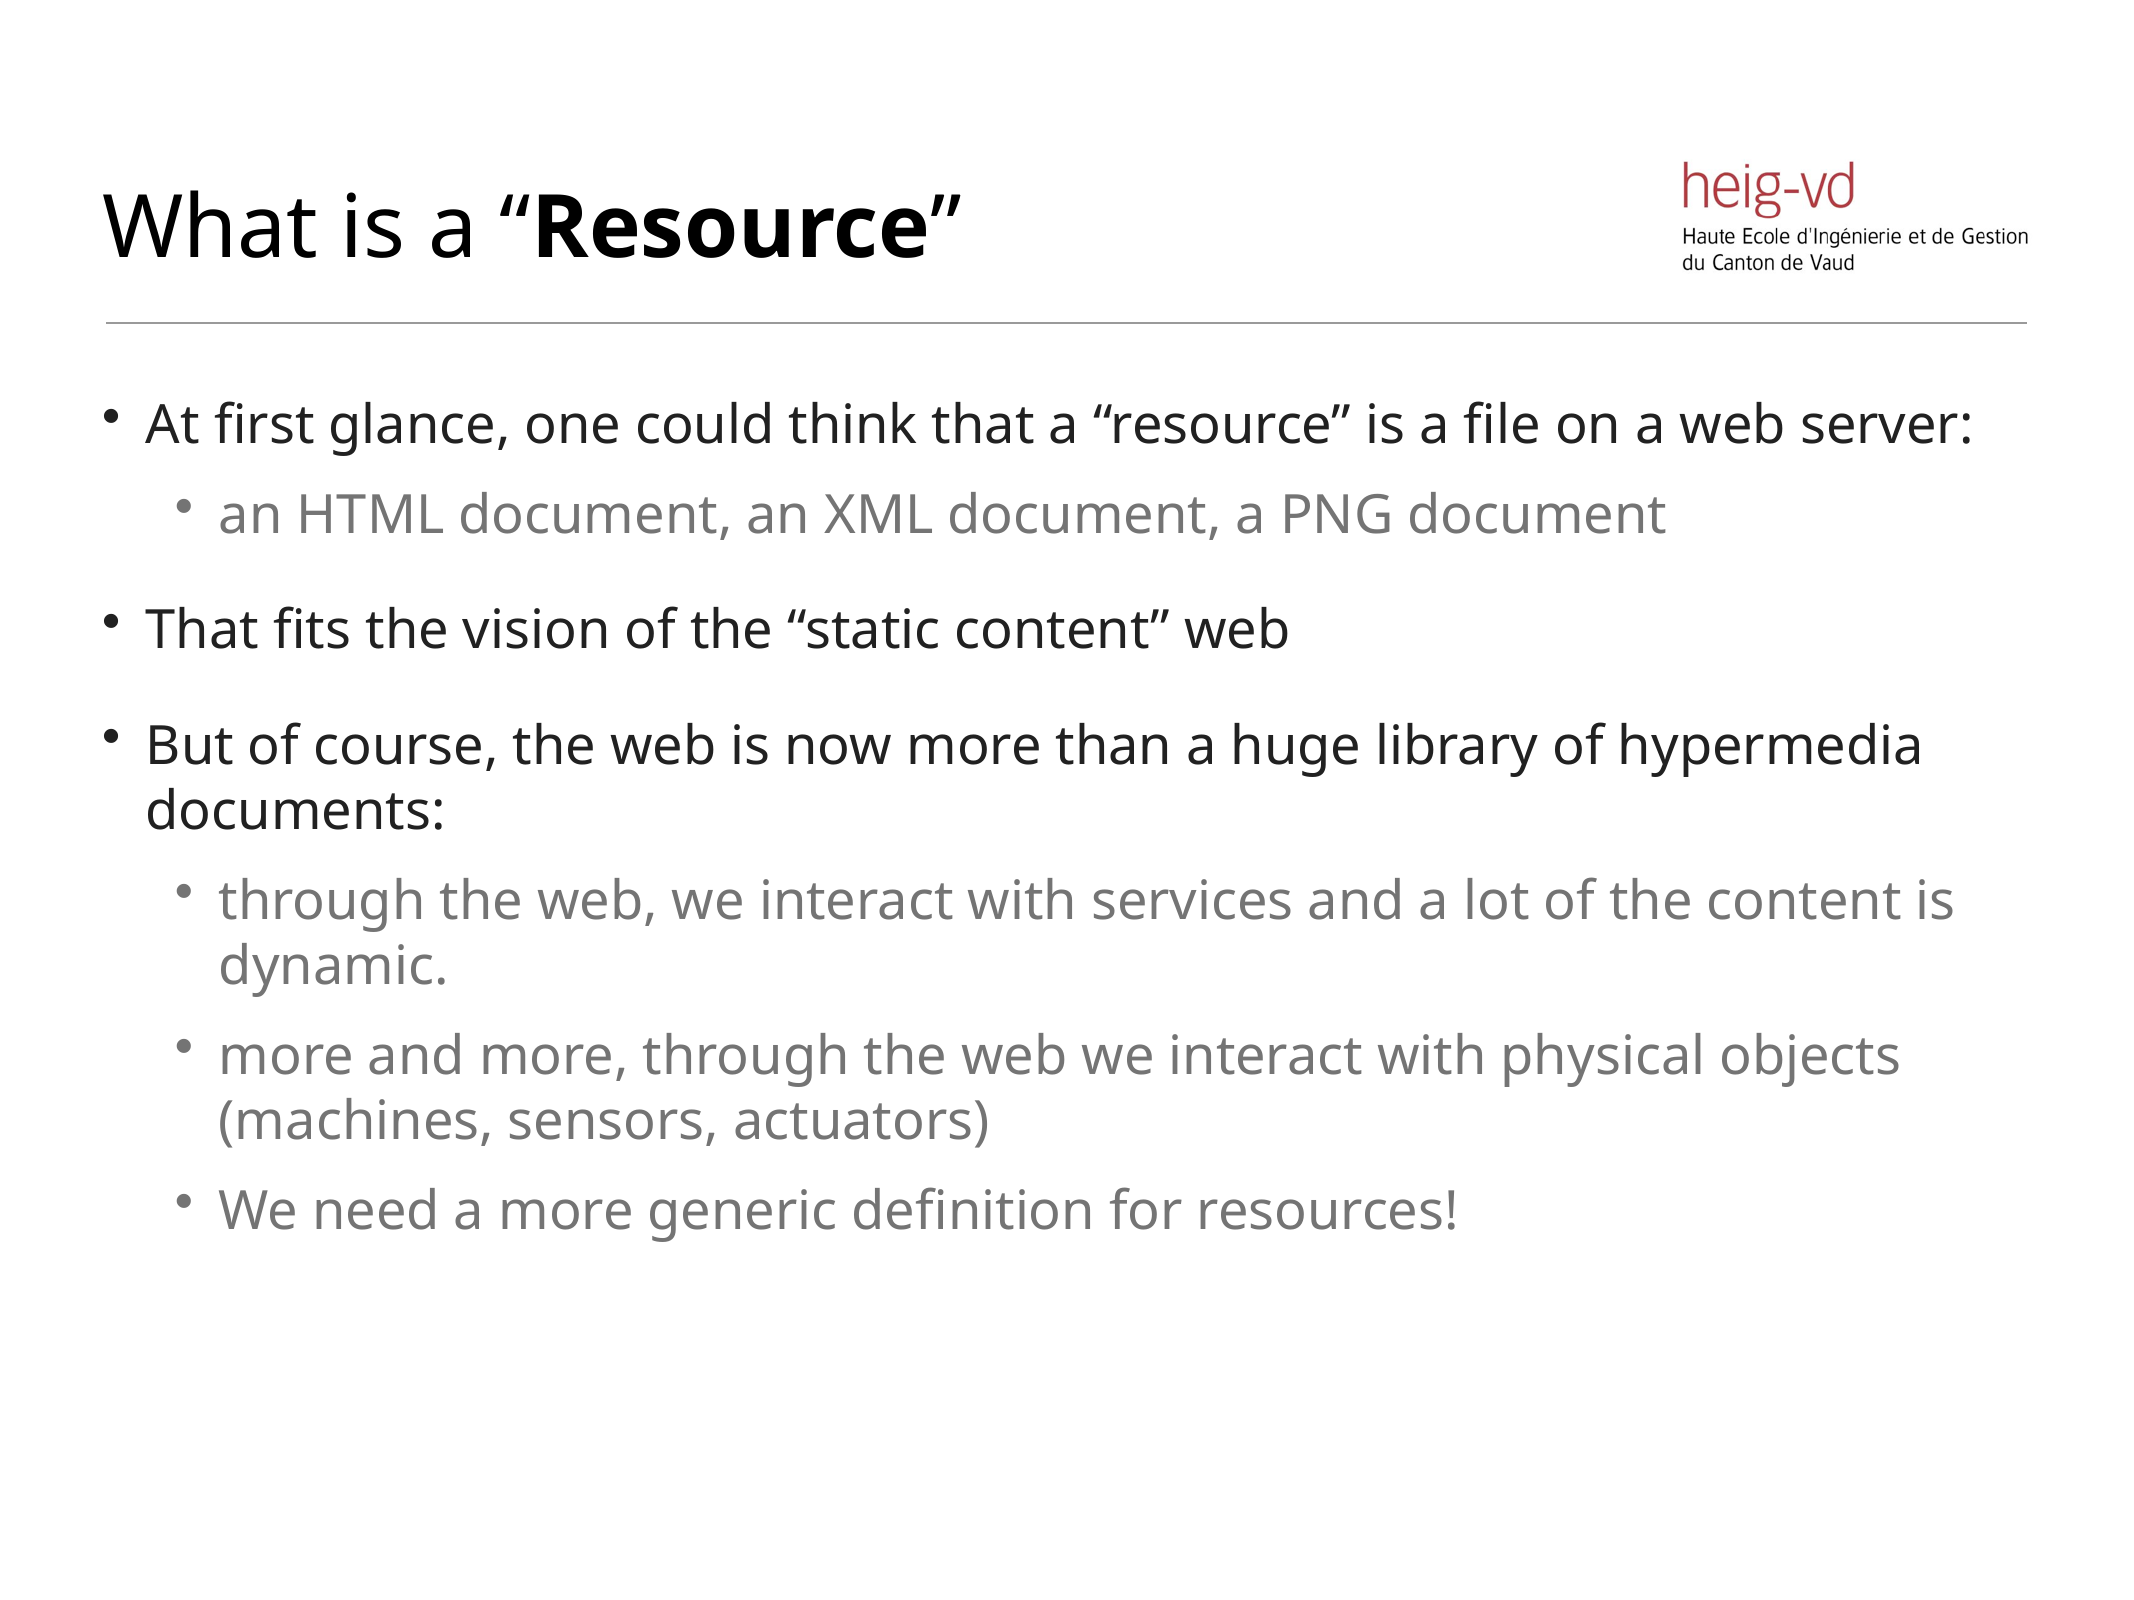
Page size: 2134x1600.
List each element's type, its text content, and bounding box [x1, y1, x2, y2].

list At first glance, one could think that a “resource” is a file on a web server: an HTML document, an XML document, a PNG document That fits the vision of the “static content” web But of course, the web is now more than a huge library of hypermedia documents: through the web, we interact with services and a lot of the content is dynamic. more and more, through the web we interact with physical objects (machines, sensors, actuators) We need a more generic definition for resources! [93, 381, 2040, 1459]
title What is a “Resource” [93, 54, 2040, 284]
